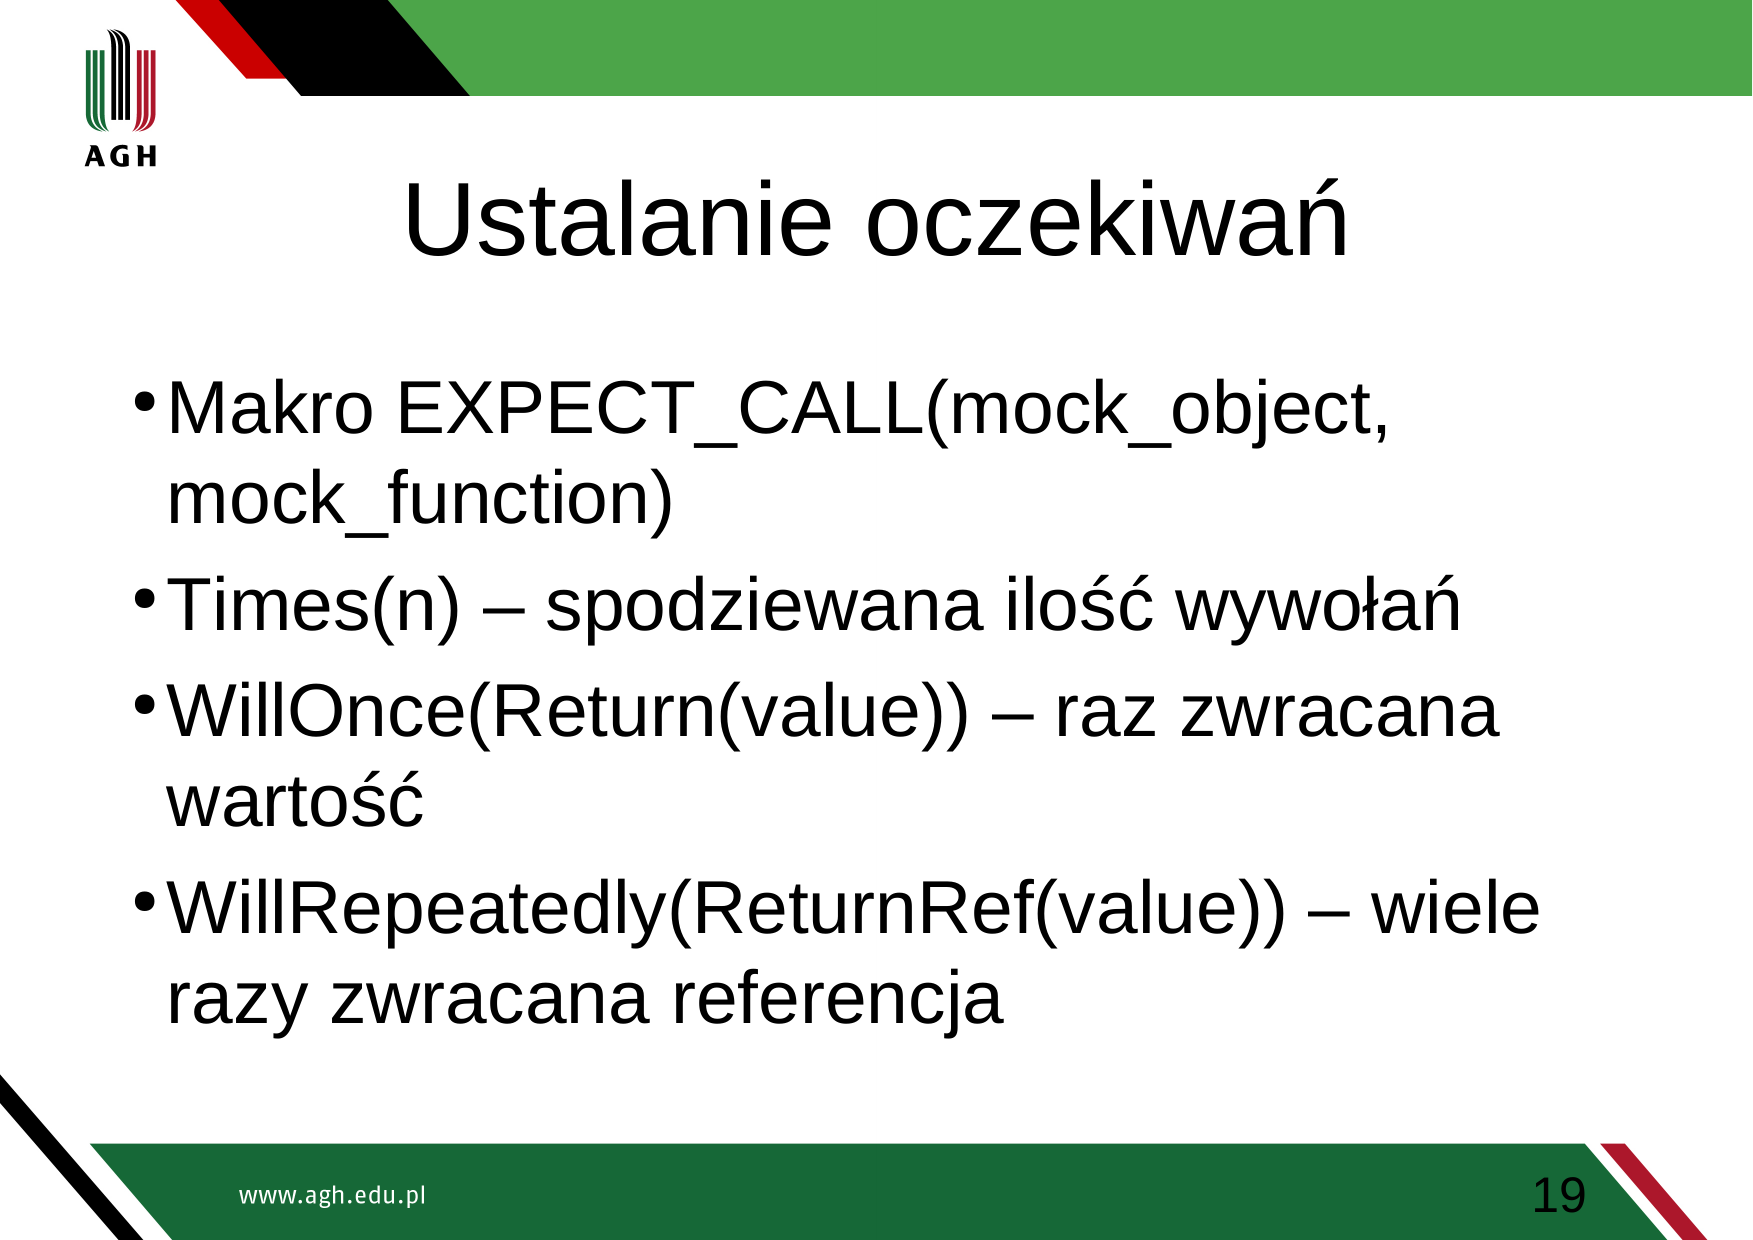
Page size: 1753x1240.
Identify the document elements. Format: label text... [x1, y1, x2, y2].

picture [0, 0, 1753, 1240]
subtitle Makro EXPECT_CALL(mock_object, mock_function) Times(n) – spodziewana ilość wywołań WillOnce(Return(value)) – raz zwracana wartość WillRepeatedly(ReturnRef(value)) – wiele razy zwracana referencja [131, 358, 1622, 1128]
title Ustalanie oczekiwań [131, 110, 1622, 317]
